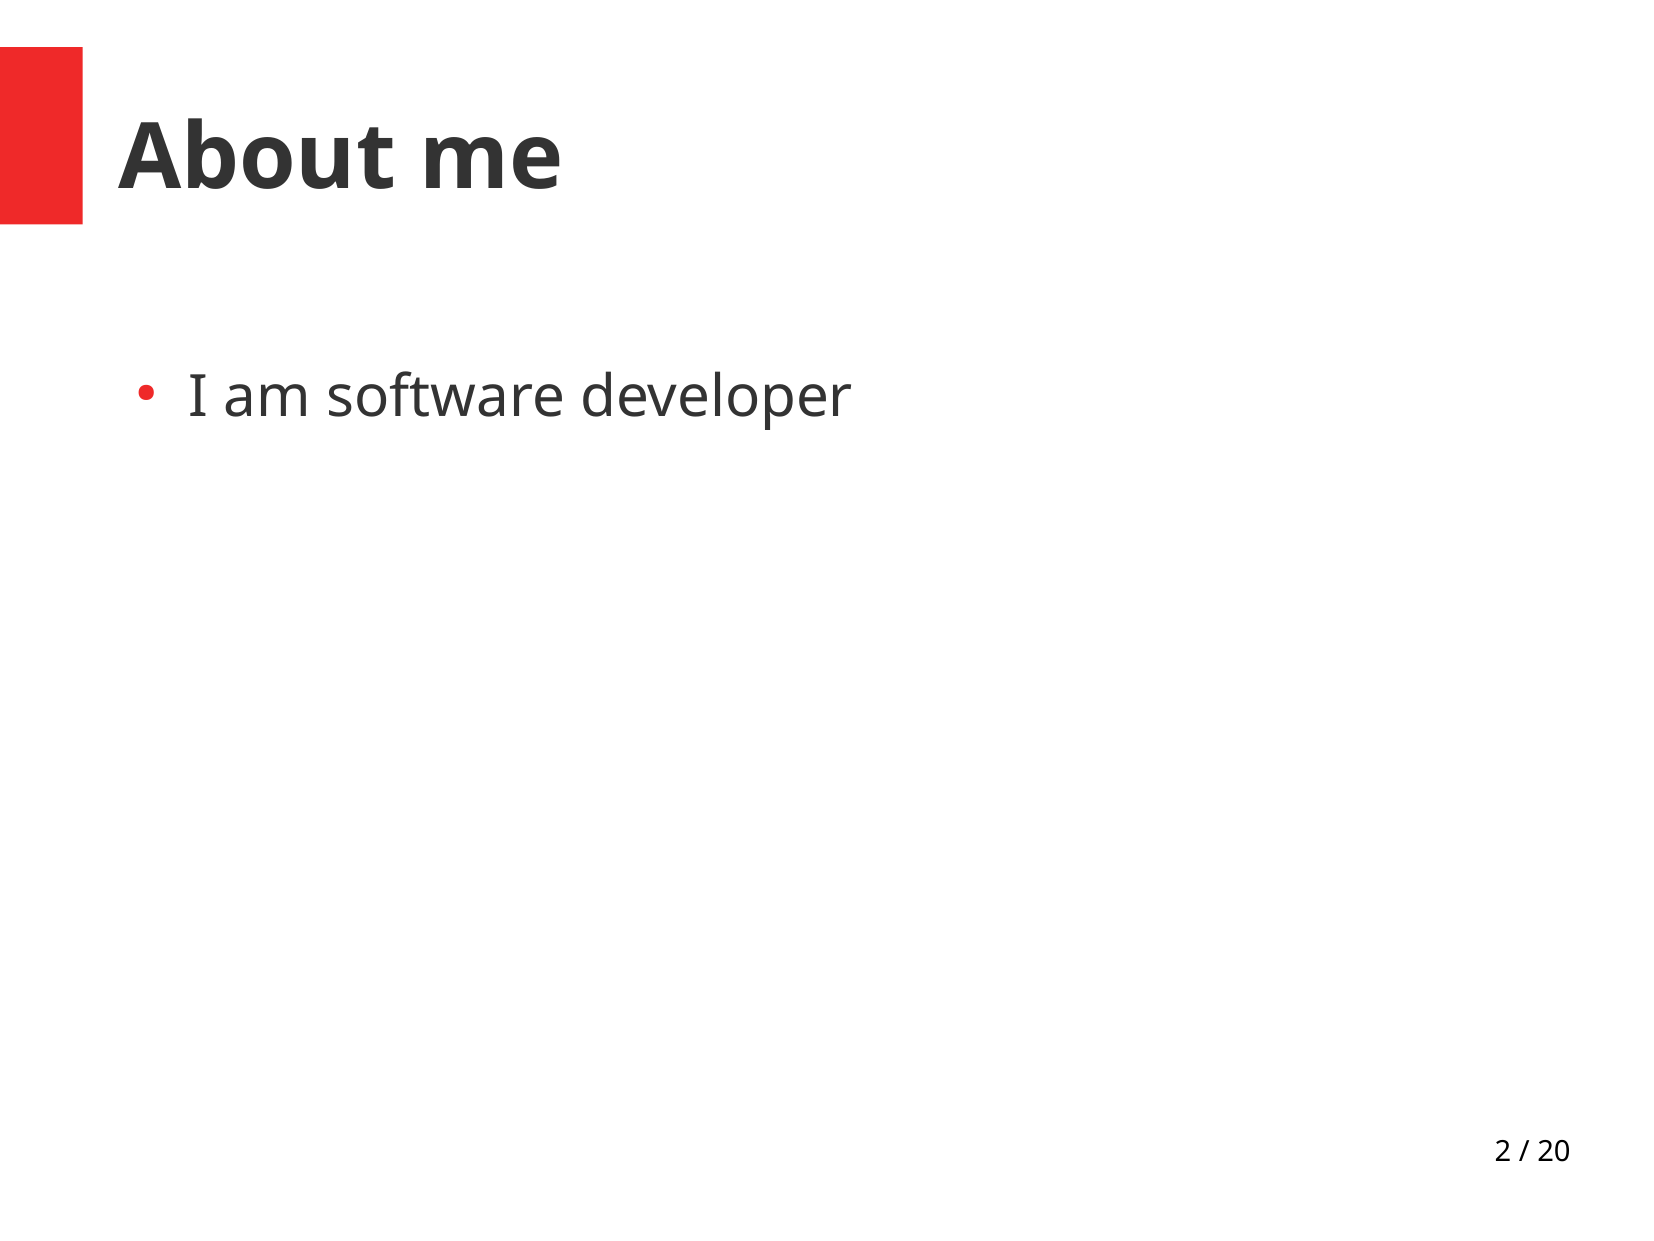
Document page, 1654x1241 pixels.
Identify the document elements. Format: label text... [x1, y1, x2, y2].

list I am software developer [118, 354, 1536, 1074]
title About me [118, 49, 1571, 257]
